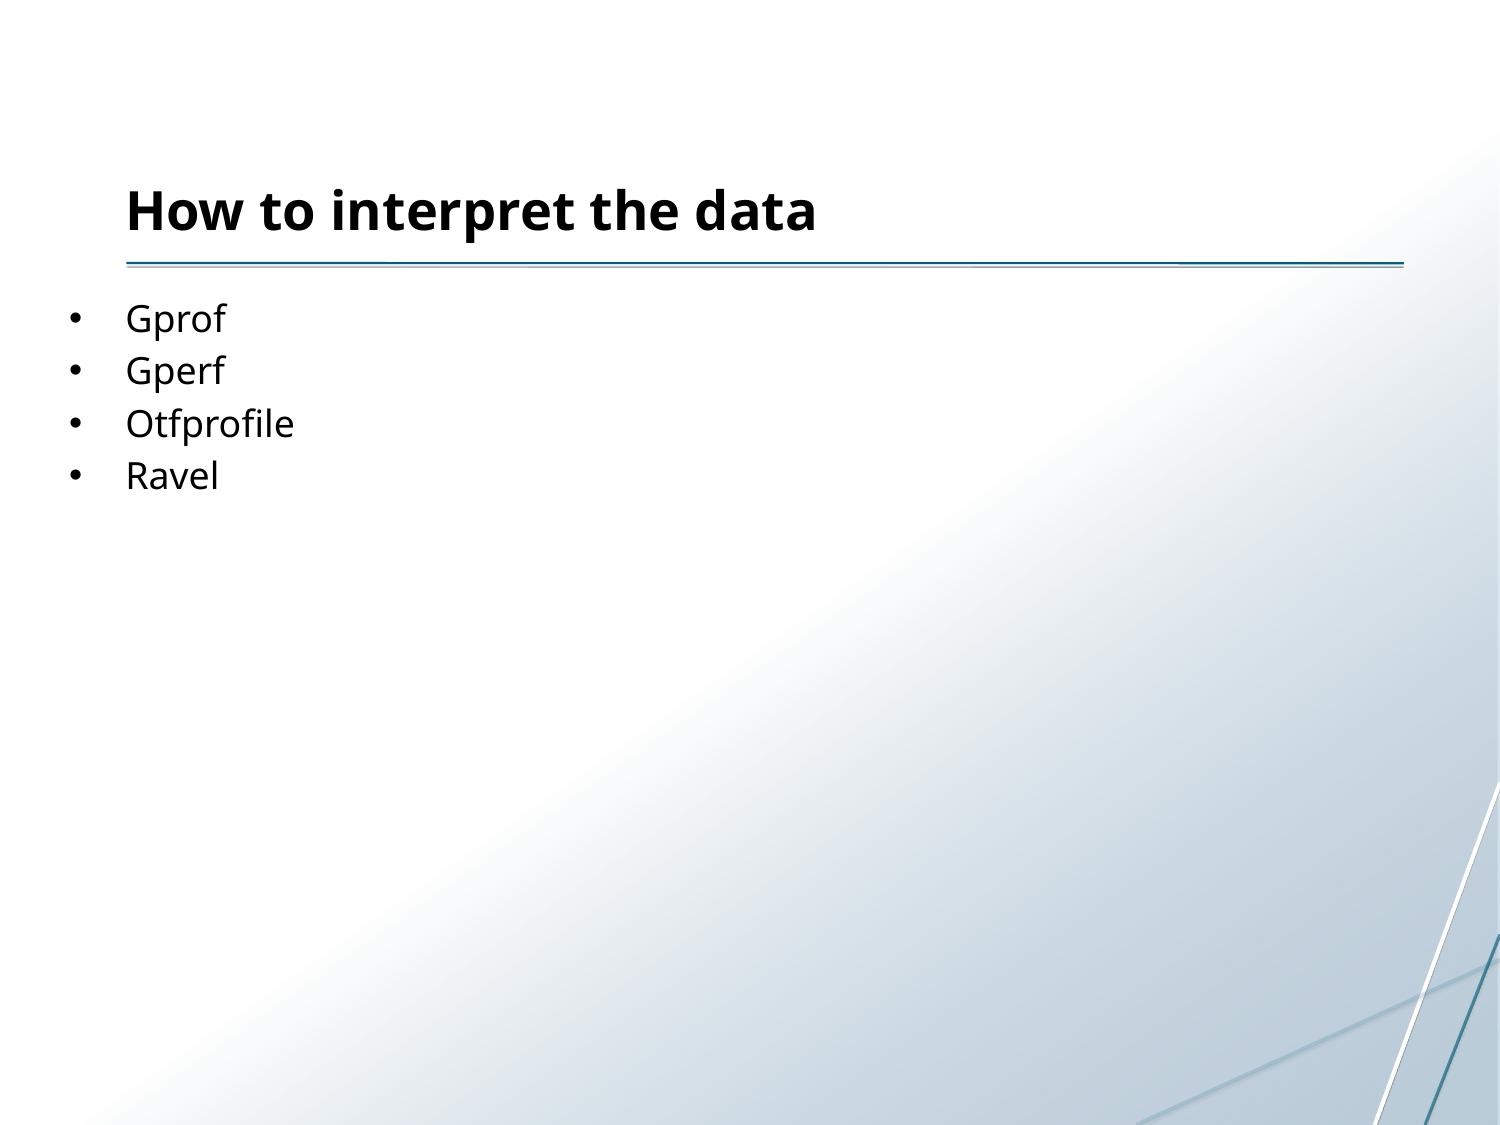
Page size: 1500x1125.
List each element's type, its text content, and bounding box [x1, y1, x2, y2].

list Gprof Gperf Otfprofile Ravel [54, 287, 1404, 1005]
title How to interpret the data [109, 49, 1403, 249]
